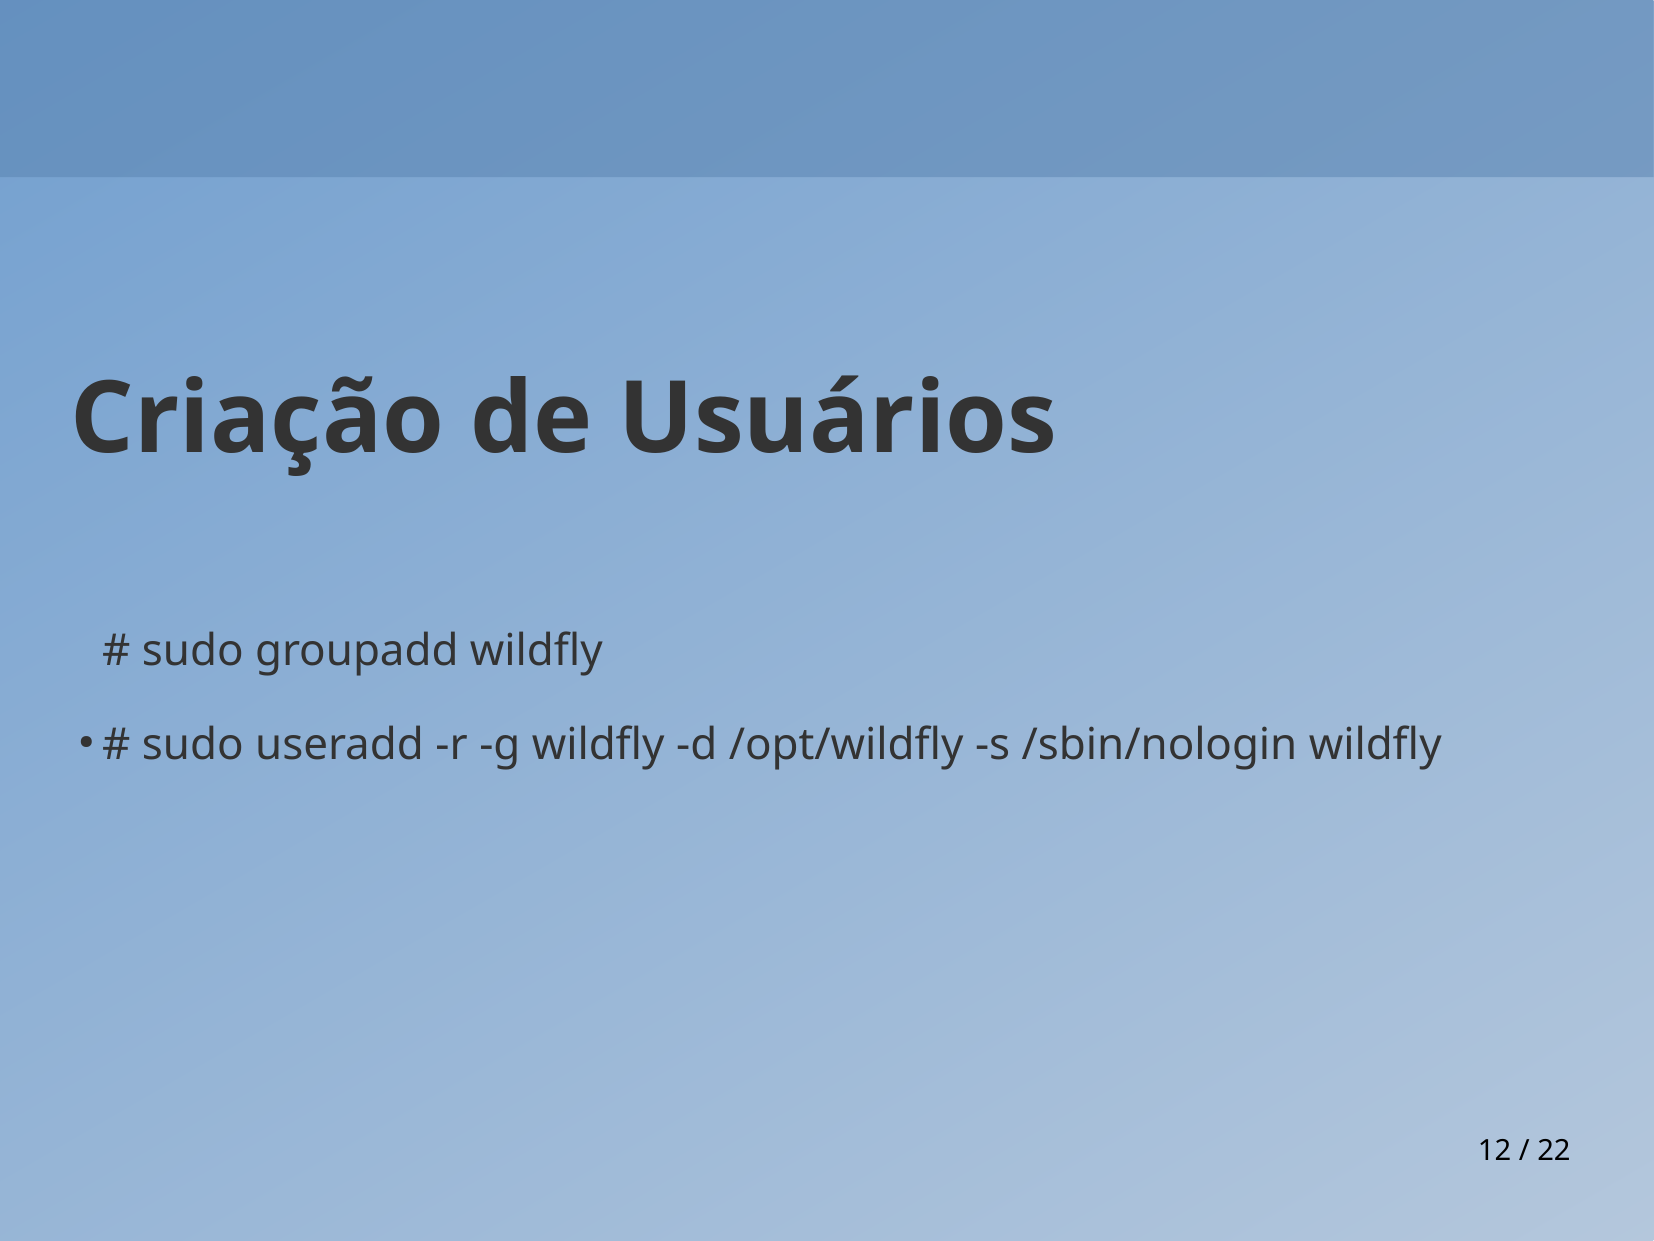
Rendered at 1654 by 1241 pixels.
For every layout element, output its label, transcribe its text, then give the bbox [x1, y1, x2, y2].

title Criação de Usuários [70, 295, 1477, 532]
list # sudo groupadd wildfly # sudo useradd -r -g wildfly -d /opt/wildfly -s /sbin/nologin wildfly [70, 618, 1477, 780]
